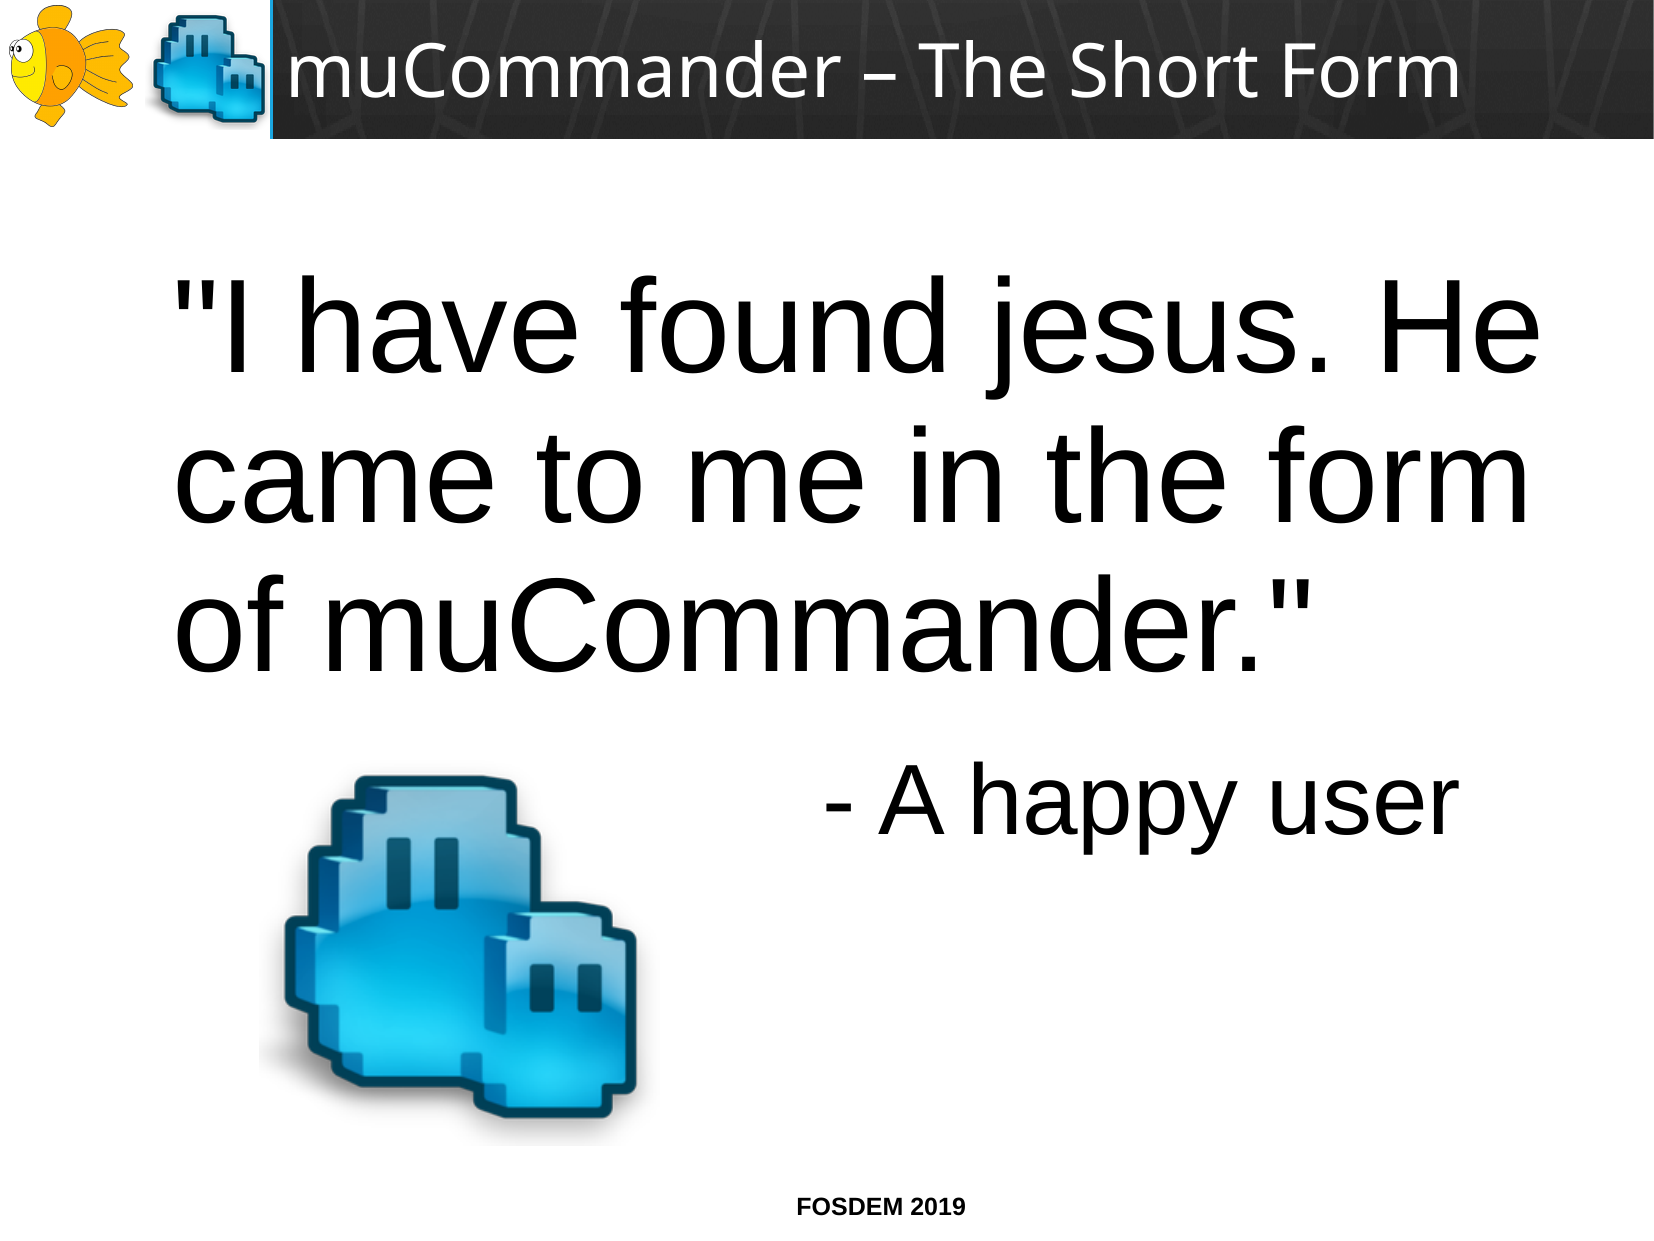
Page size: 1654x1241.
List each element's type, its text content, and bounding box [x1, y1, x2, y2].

picture [145, 0, 1654, 139]
title muCommander – The Short Form [285, 11, 1653, 126]
text_box "I have found jesus. He came to me in the form of muCommander." - A happy user [86, 244, 1576, 1126]
picture [259, 745, 660, 1146]
picture [9, 5, 133, 127]
